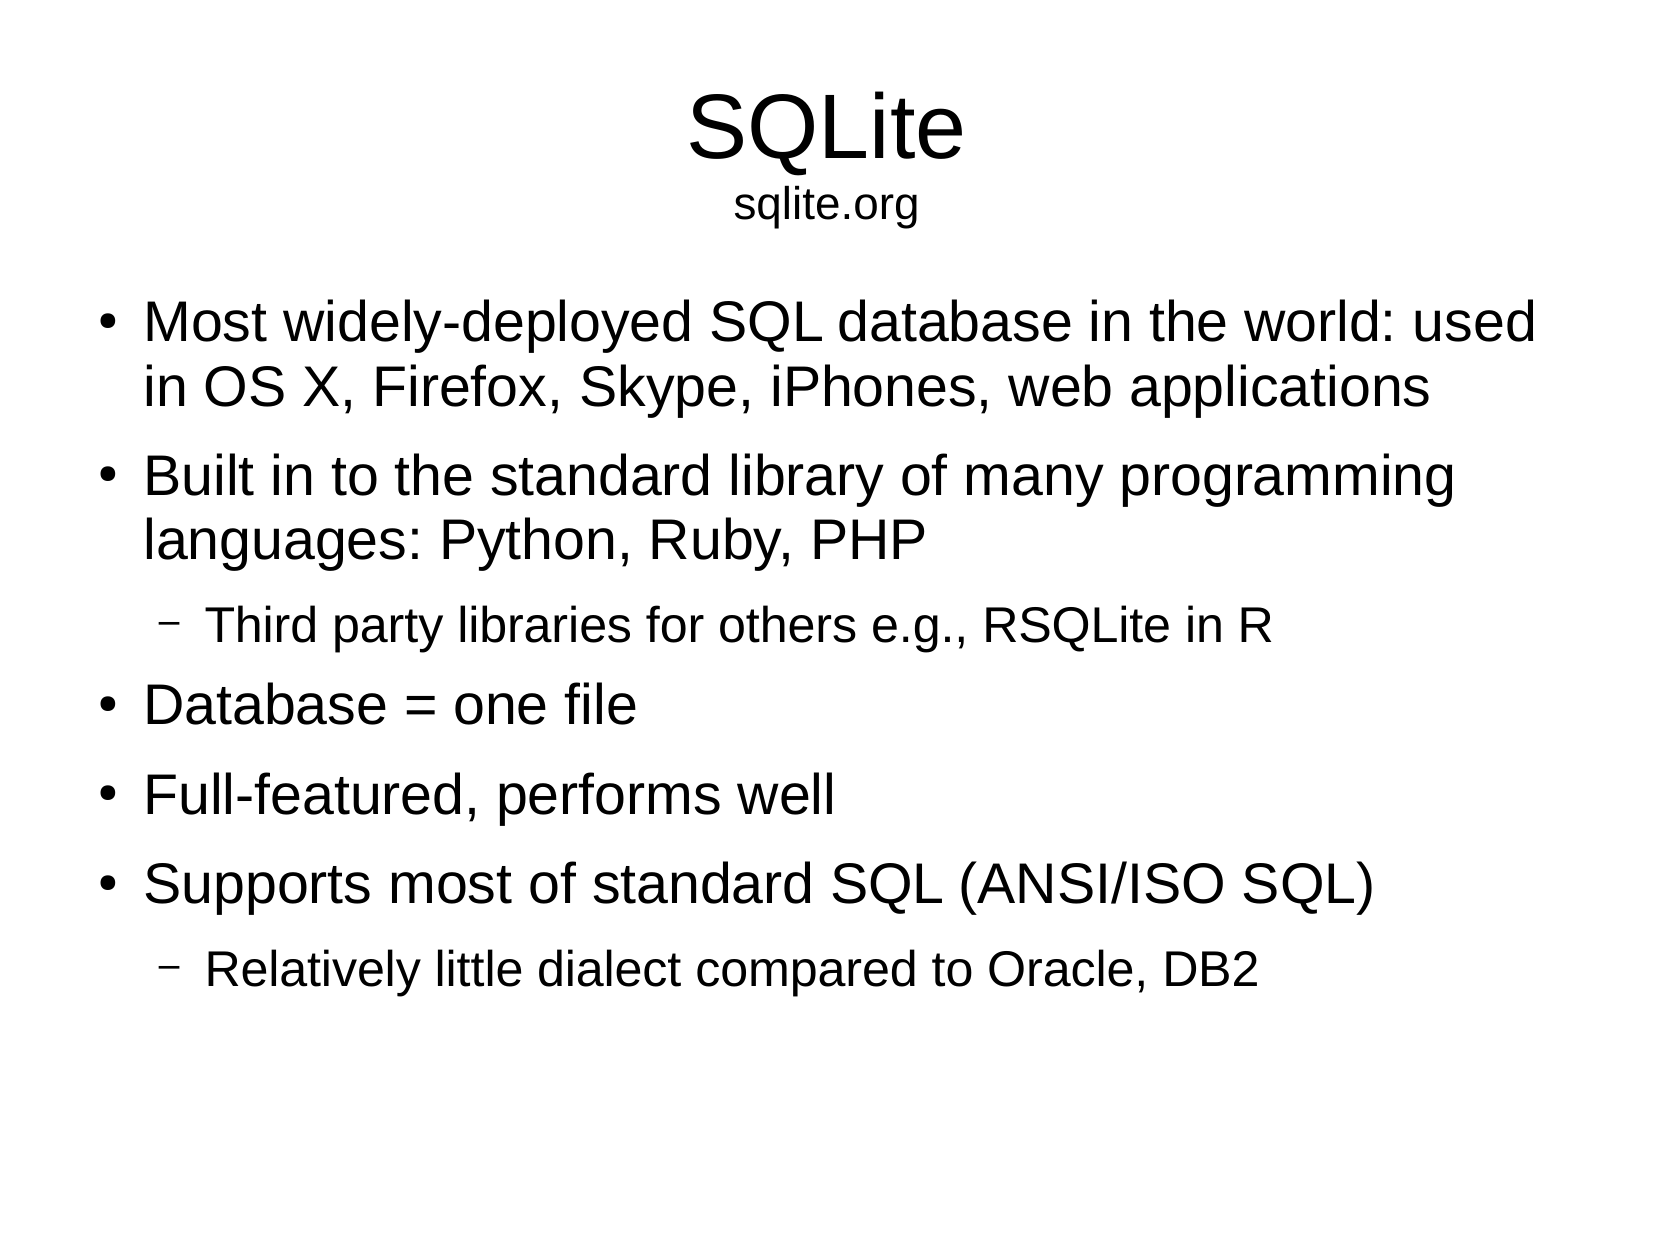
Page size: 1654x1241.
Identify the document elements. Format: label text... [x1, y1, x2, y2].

list Most widely-deployed SQL database in the world: used in OS X, Firefox, Skype, iPhones, web applications Built in to the standard library of many programming languages: Python, Ruby, PHP Third party libraries for others e.g., RSQLite in R Database = one file Full-featured, performs well Supports most of standard SQL (ANSI/ISO SQL) Relatively little dialect compared to Oracle, DB2 [82, 290, 1571, 1010]
title SQLite sqlite.org [82, 49, 1571, 257]
